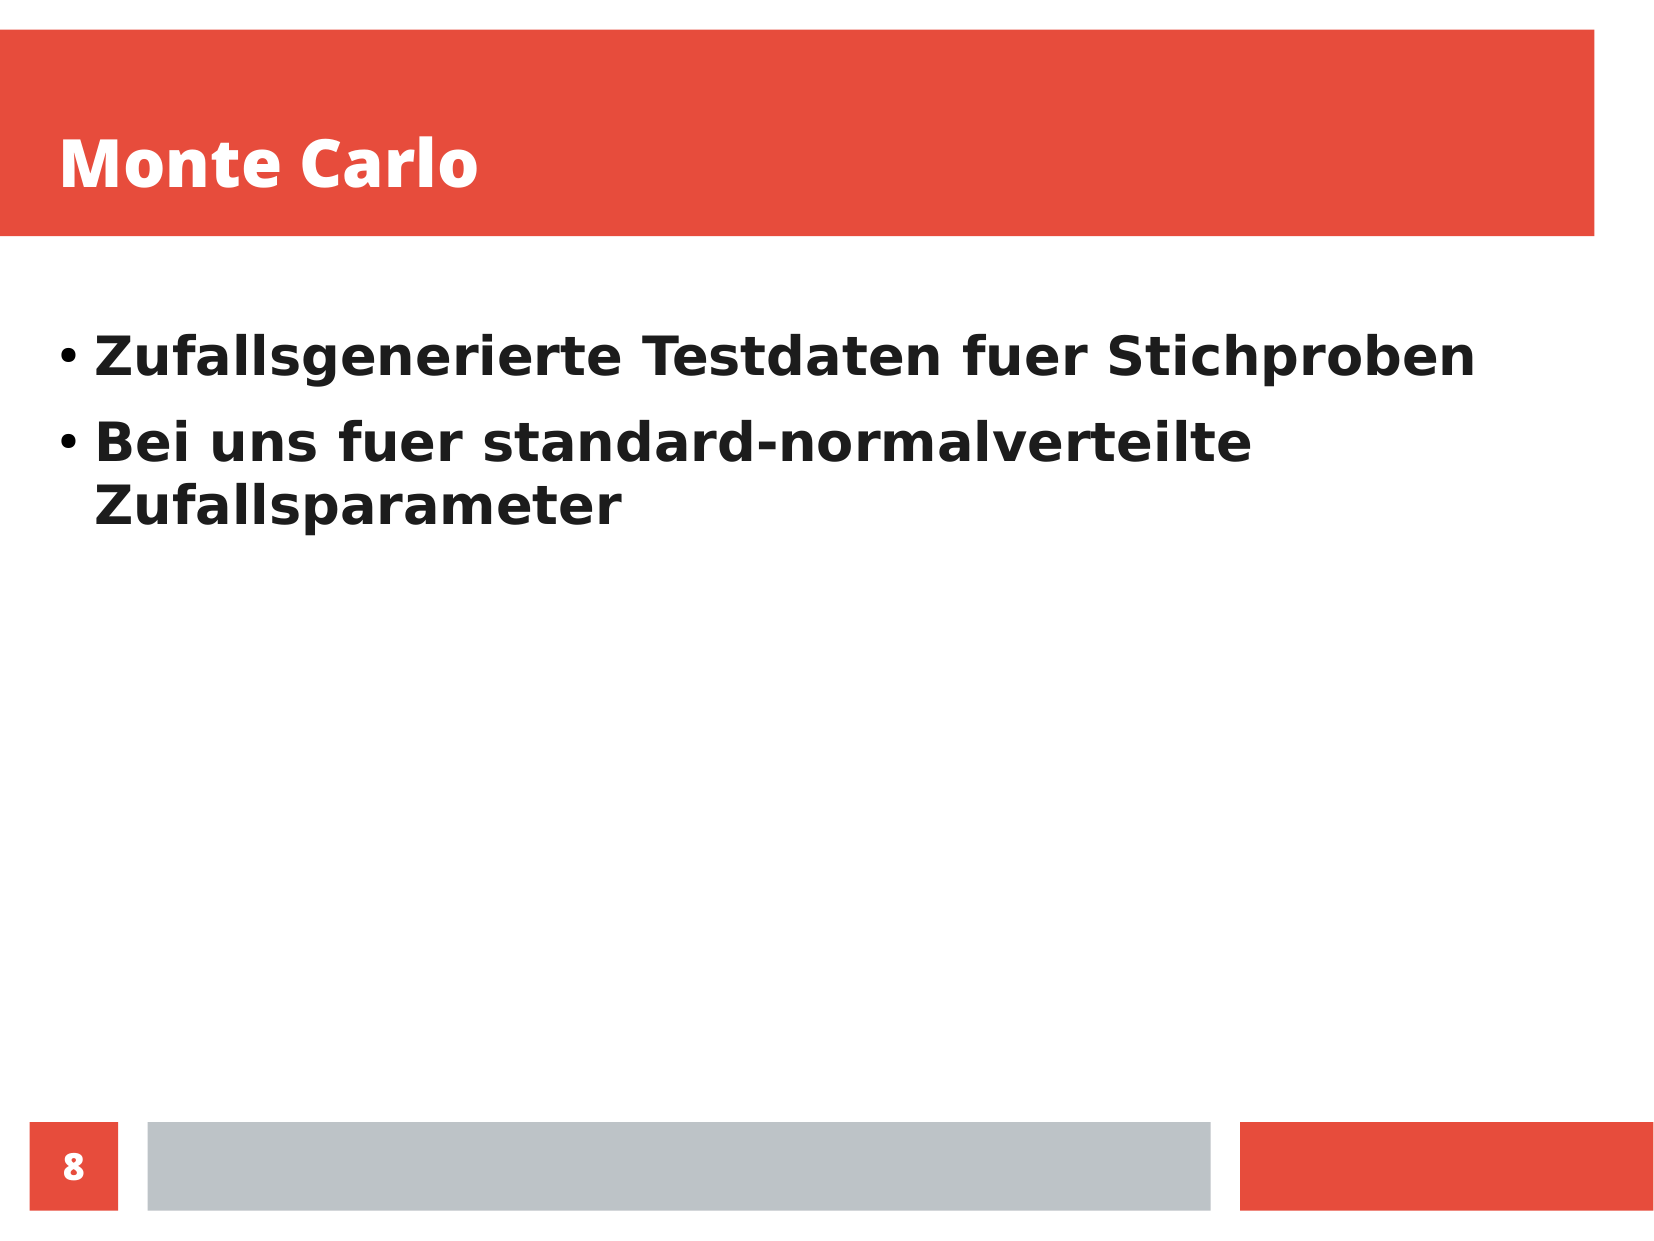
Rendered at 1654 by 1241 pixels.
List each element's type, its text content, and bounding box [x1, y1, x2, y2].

title Monte Carlo [59, 59, 1595, 207]
list Zufallsgenerierte Testdaten fuer Stichproben Bei uns fuer standard-normalverteilte Zufallsparameter [59, 324, 1565, 1093]
